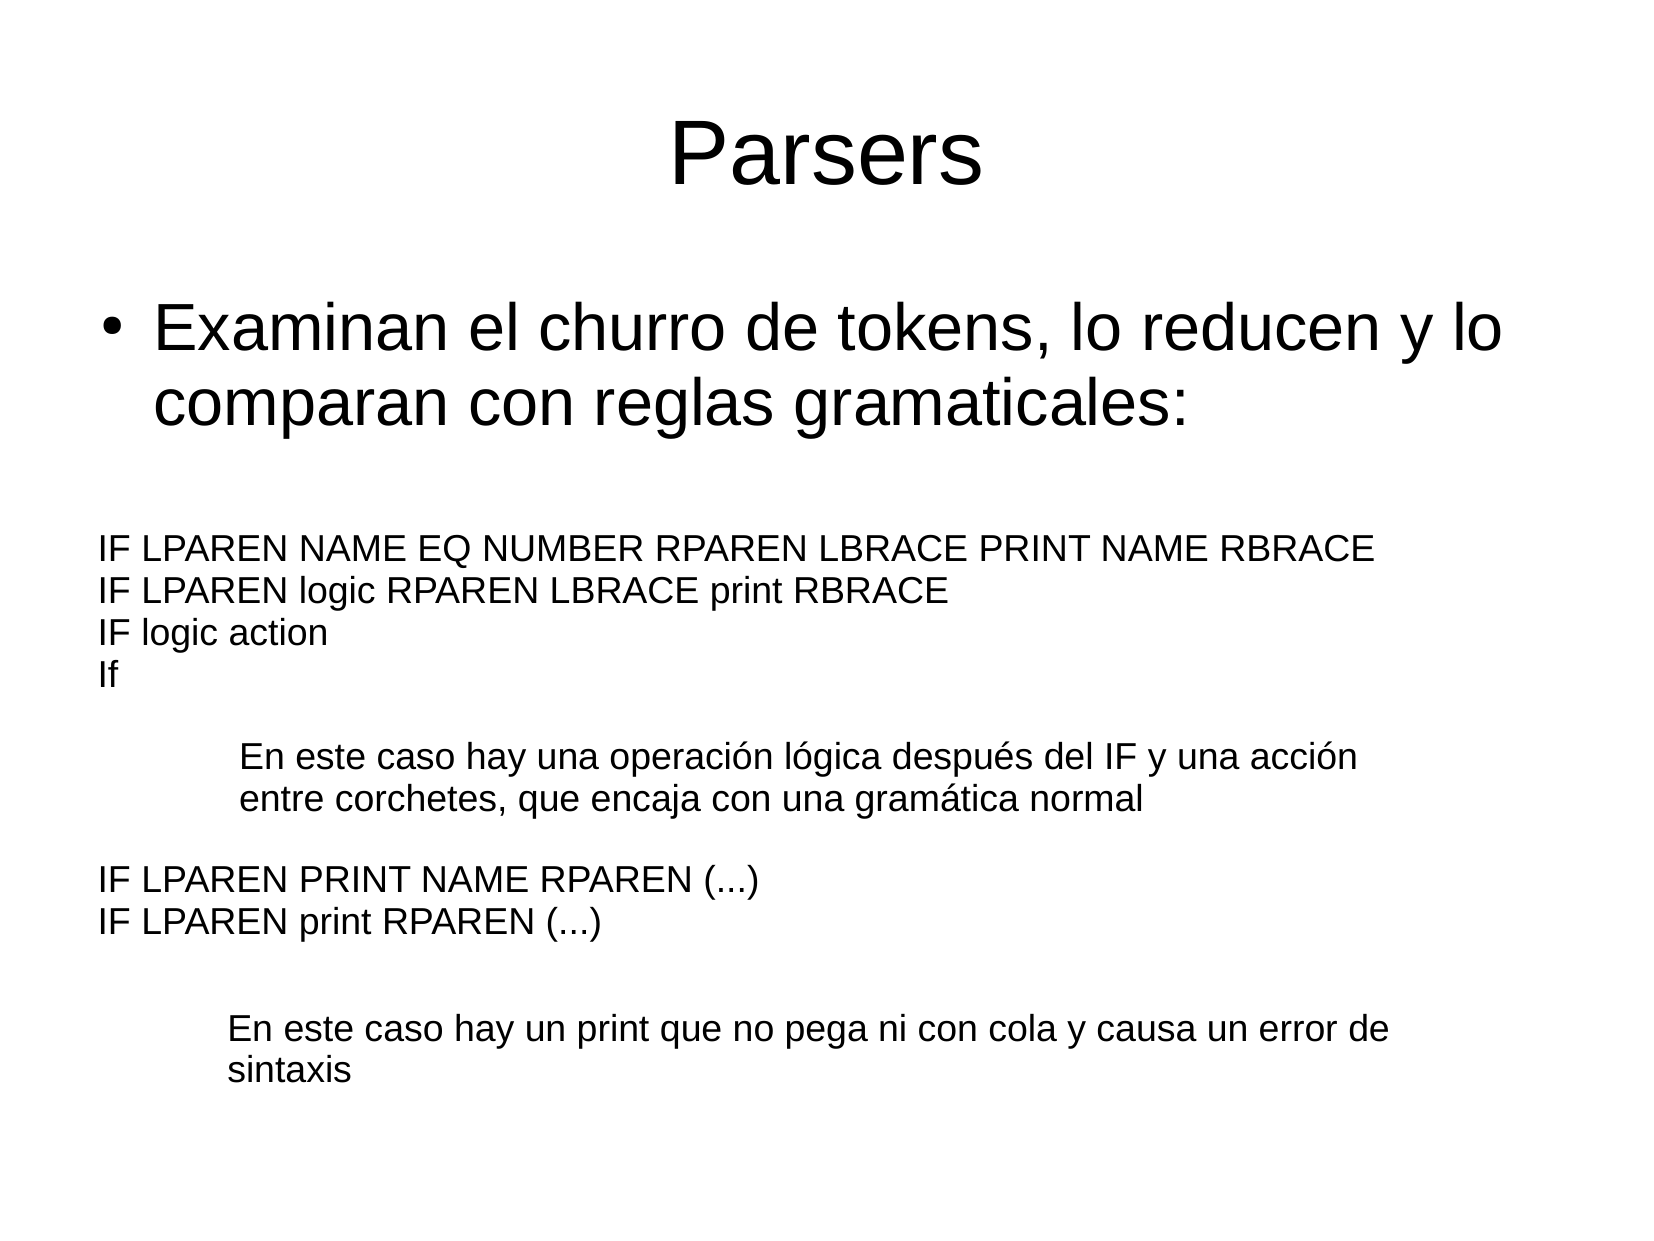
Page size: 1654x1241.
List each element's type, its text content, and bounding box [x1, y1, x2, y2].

text_box En este caso hay un print que no pega ni con cola y causa un error de sintaxis [212, 999, 1406, 1099]
title Parsers [82, 49, 1571, 257]
text_box IF LPAREN PRINT NAME RPAREN (...) IF LPAREN print RPAREN (...) [82, 851, 1583, 993]
text_box IF LPAREN NAME EQ NUMBER RPAREN LBRACE PRINT NAME RBRACE IF LPAREN logic RPAREN LBRACE print RBRACE IF logic action If [82, 519, 1583, 703]
text_box En este caso hay una operación lógica después del IF y una acción entre corchetes, que encaja con una gramática normal [224, 727, 1418, 827]
list Examinan el churro de tokens, lo reducen y lo comparan con reglas gramaticales: [82, 290, 1571, 473]
